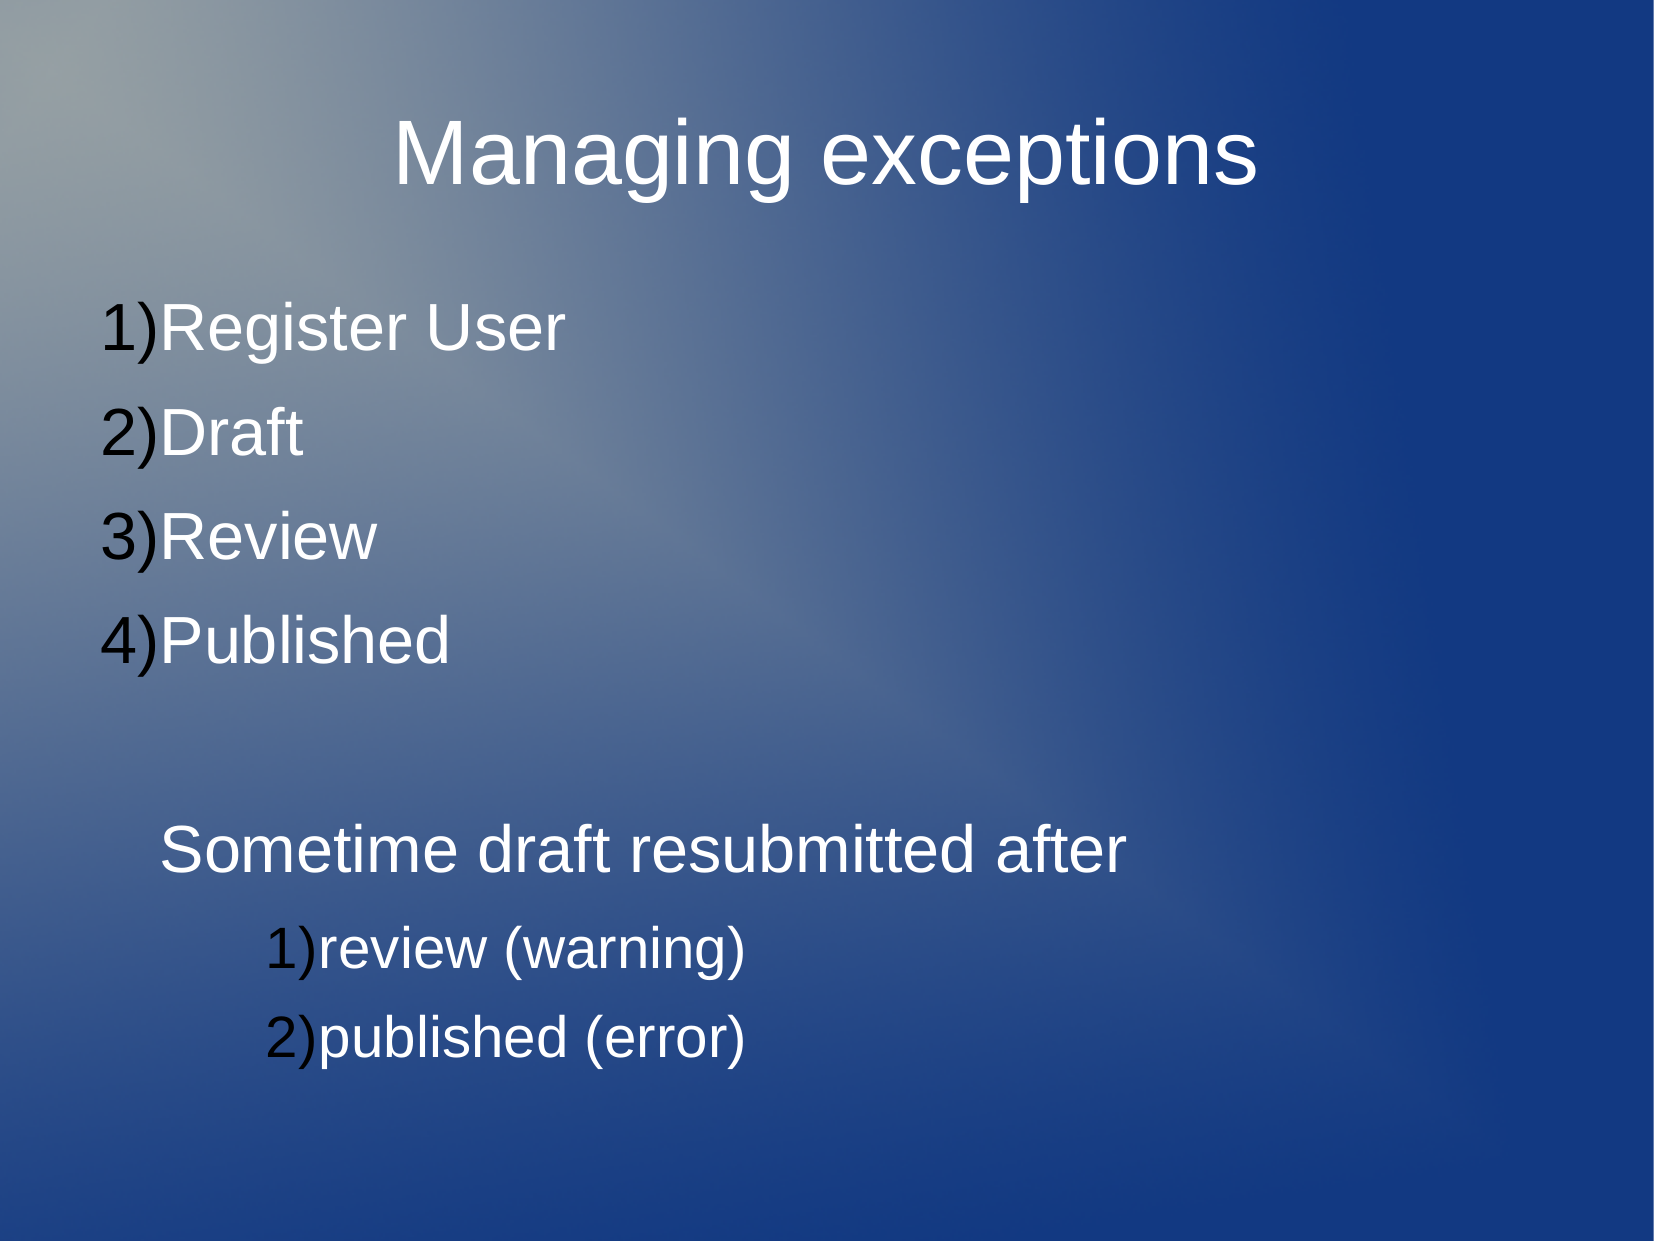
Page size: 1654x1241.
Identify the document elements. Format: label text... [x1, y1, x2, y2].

picture [0, 0, 1654, 1241]
list Register User Draft Review Published Sometime draft resubmitted after review (warning) published (error) [82, 290, 1571, 1109]
title Managing exceptions [82, 49, 1571, 257]
